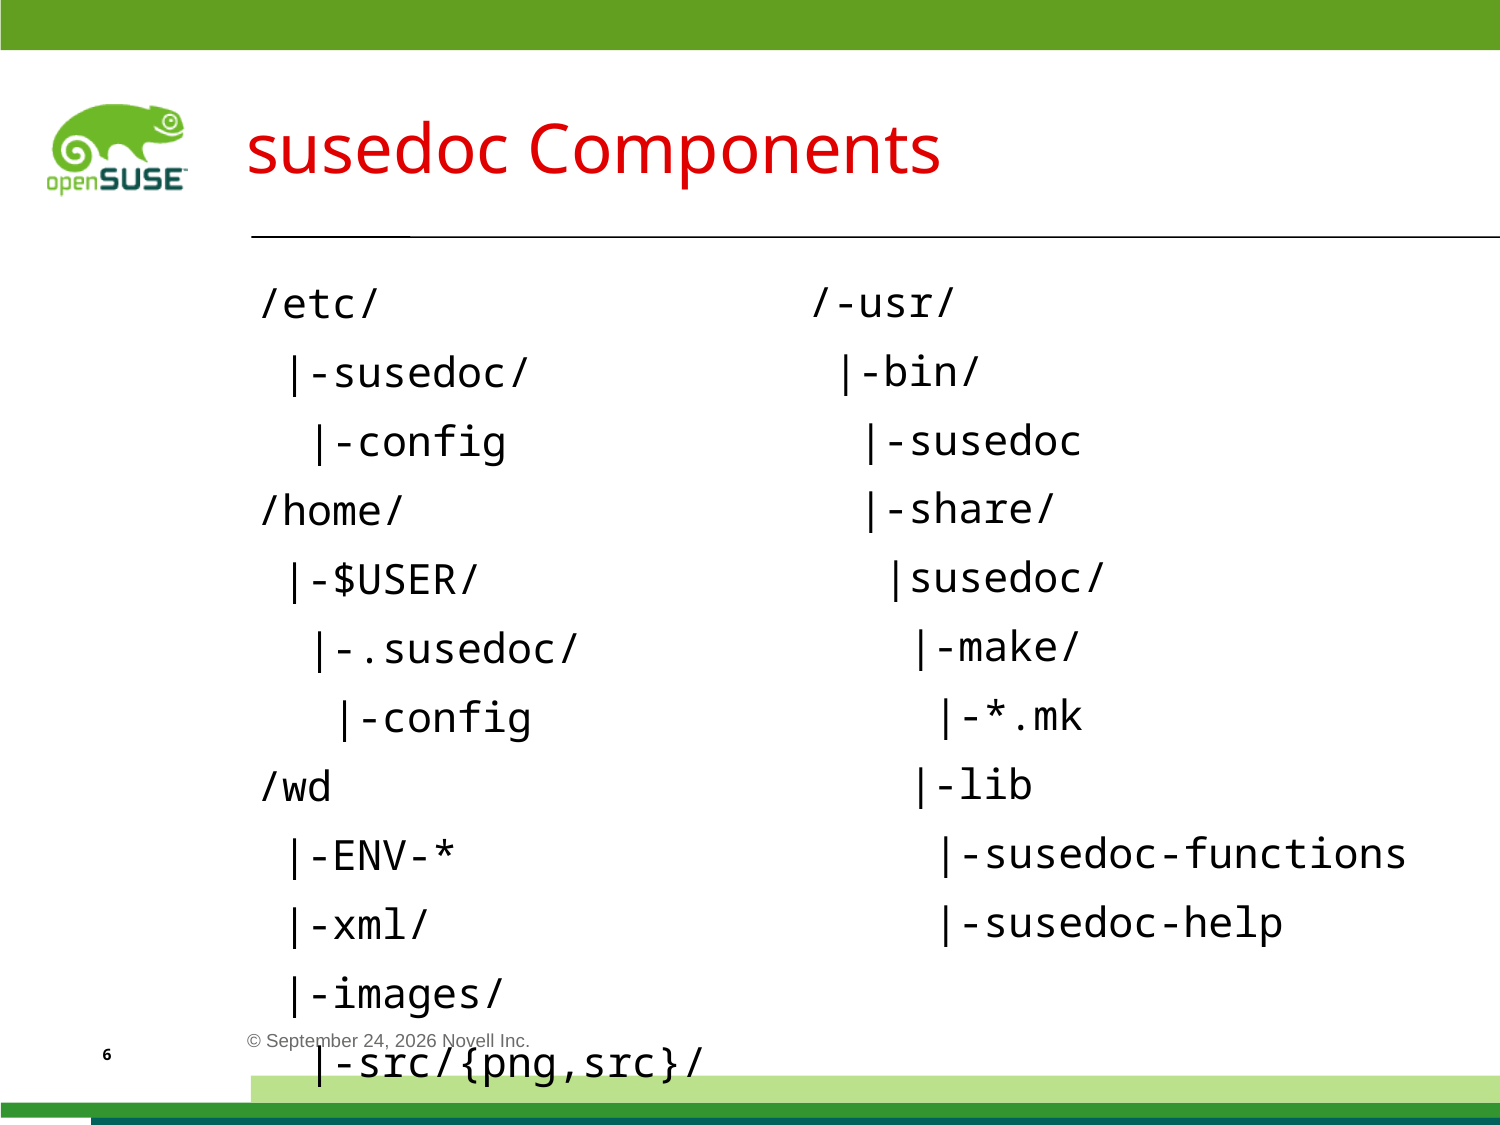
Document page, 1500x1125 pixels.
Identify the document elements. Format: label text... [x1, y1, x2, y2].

list /etc/ |-susedoc/ |-config /home/ |-$USER/ |-.susedoc/ |-config /wd |-ENV-* |-xml/ |-images/ |-src/{png,src}/ [242, 267, 895, 1062]
picture [47, 104, 188, 197]
title susedoc Components [246, 60, 1409, 239]
list /-usr/ |-bin/ |-susedoc |-share/ |susedoc/ |-make/ |-*.mk |-lib |-susedoc-functions |-susedoc-help [793, 265, 1446, 1003]
